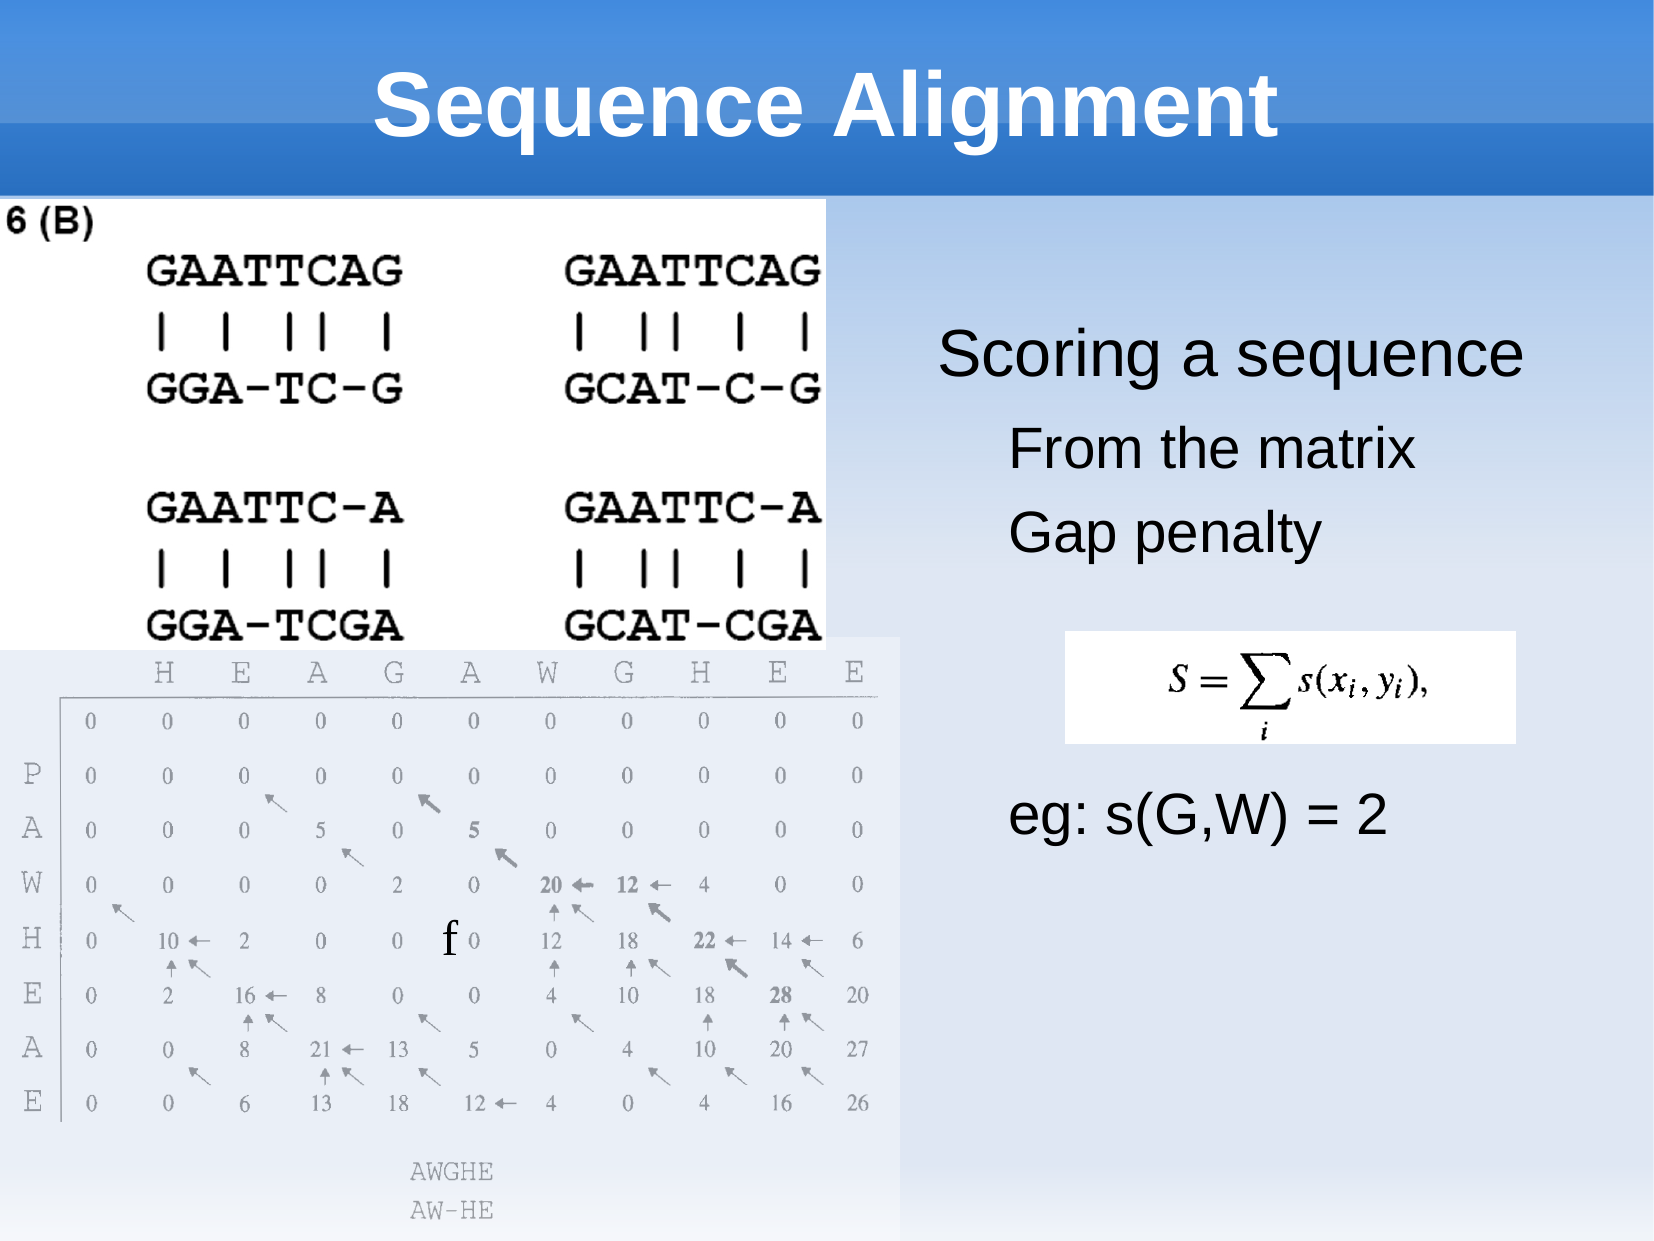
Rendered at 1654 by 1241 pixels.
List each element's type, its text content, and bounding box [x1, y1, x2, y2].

list Scoring a sequence From the matrix Gap penalty eg: s(G,W) = 2 [919, 316, 1646, 1135]
picture [0, 0, 1654, 1241]
title Sequence Alignment [82, 47, 1571, 259]
text_box f [0, 637, 901, 1241]
